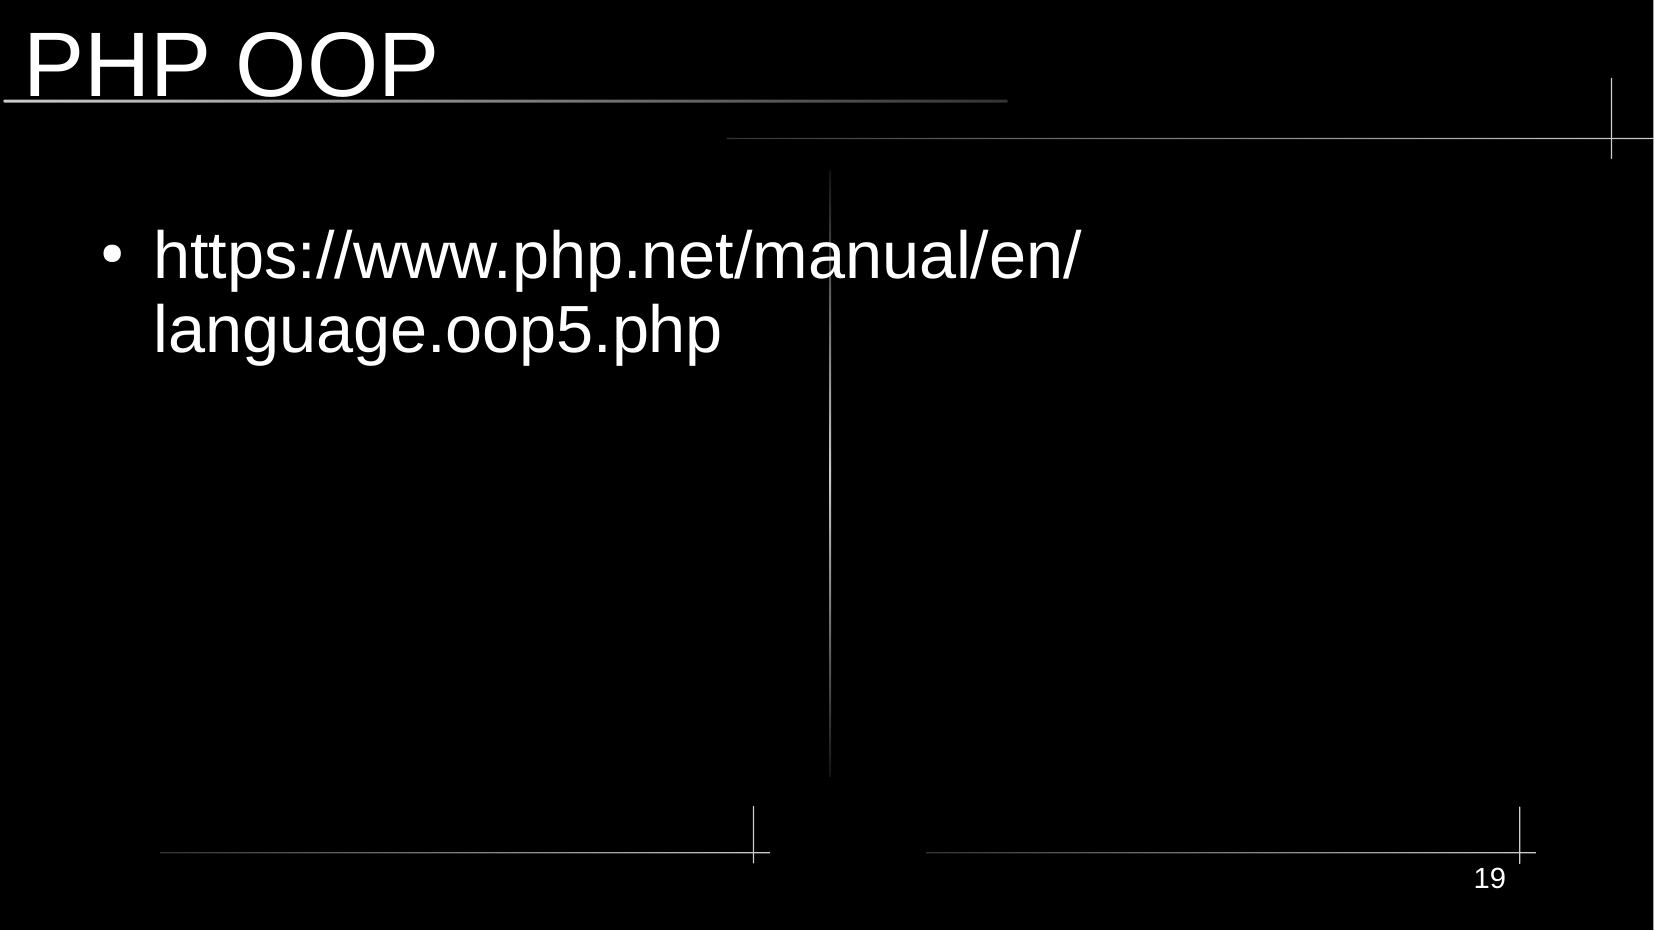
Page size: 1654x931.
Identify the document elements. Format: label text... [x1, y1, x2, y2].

list https://www.php.net/manual/en/language.oop5.php [82, 217, 1571, 758]
title PHP OOP [23, 11, 1589, 119]
